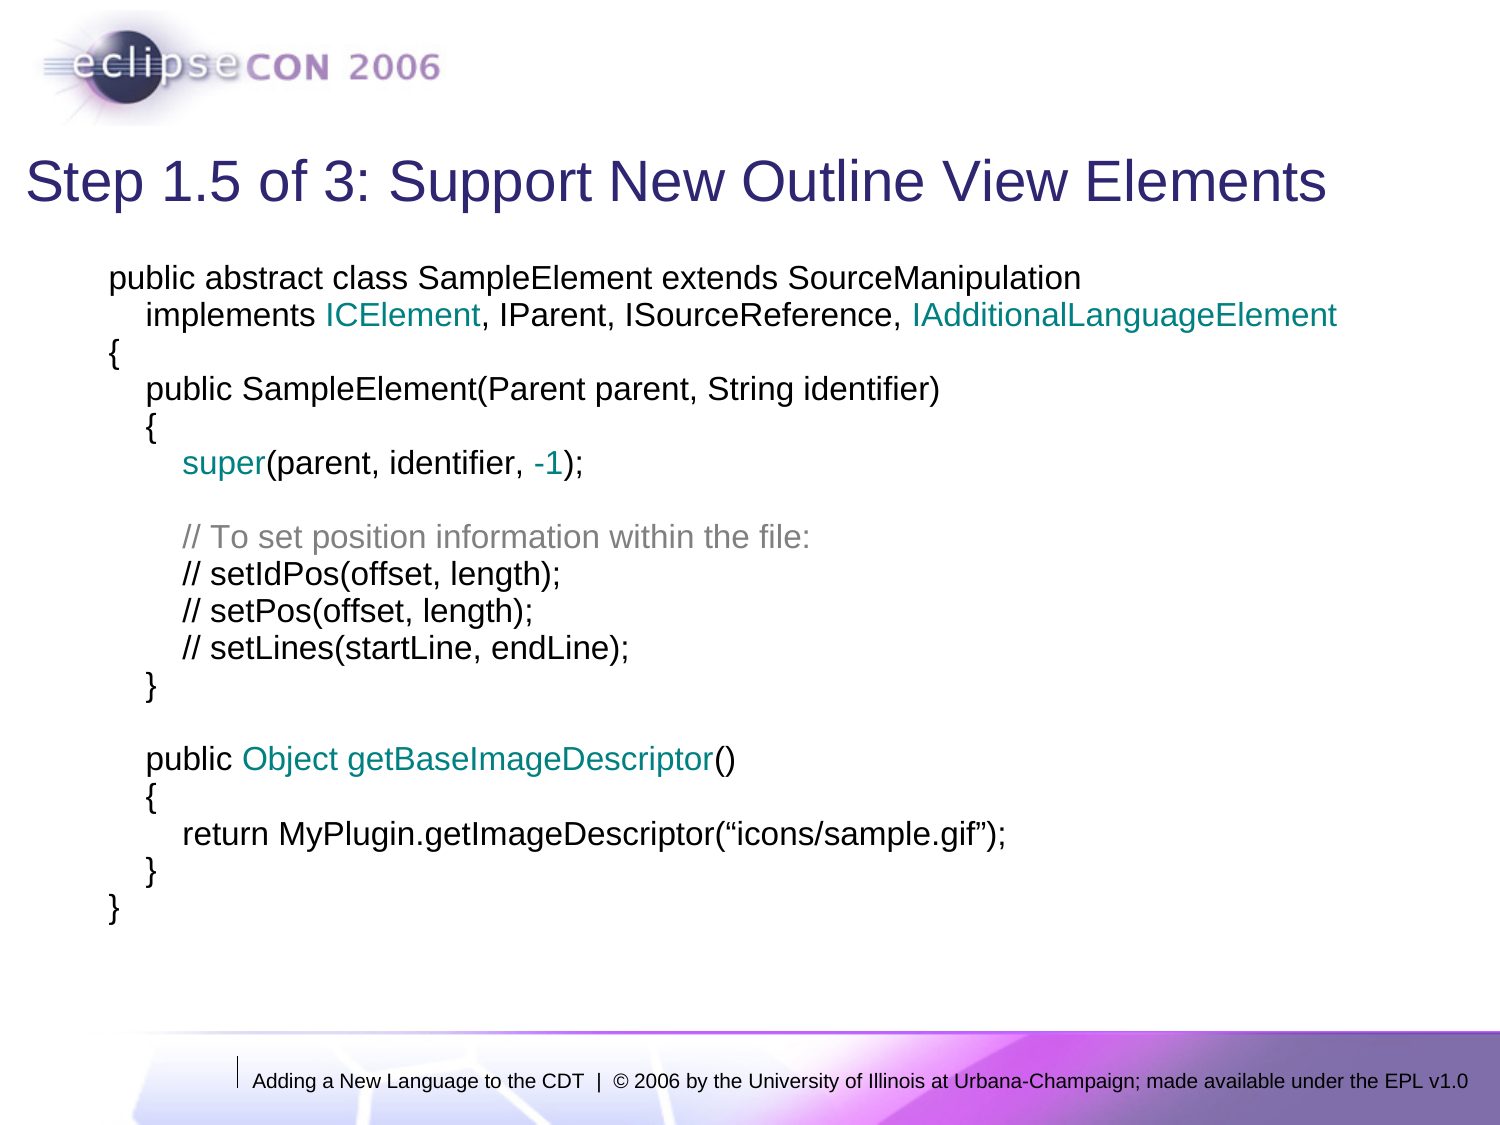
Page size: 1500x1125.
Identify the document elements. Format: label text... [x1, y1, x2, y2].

picture [0, 1031, 1500, 1125]
subtitle public abstract class SampleElement extends SourceManipulation implements ICElement, IParent, ISourceReference, IAdditionalLanguageElement { public SampleElement(Parent parent, String identifier) { super(parent, identifier, -1); // To set position information within the file: // setIdPos(offset, length); // setPos(offset, length); // setLines(startLine, endLine); } public Object getBaseImageDescriptor() { return MyPlugin.getImageDescriptor(“icons/sample.gif”); } } [108, 257, 1378, 966]
picture [31, 10, 1040, 126]
title Step 1.5 of 3: Support New Outline View Elements [25, 142, 1378, 225]
